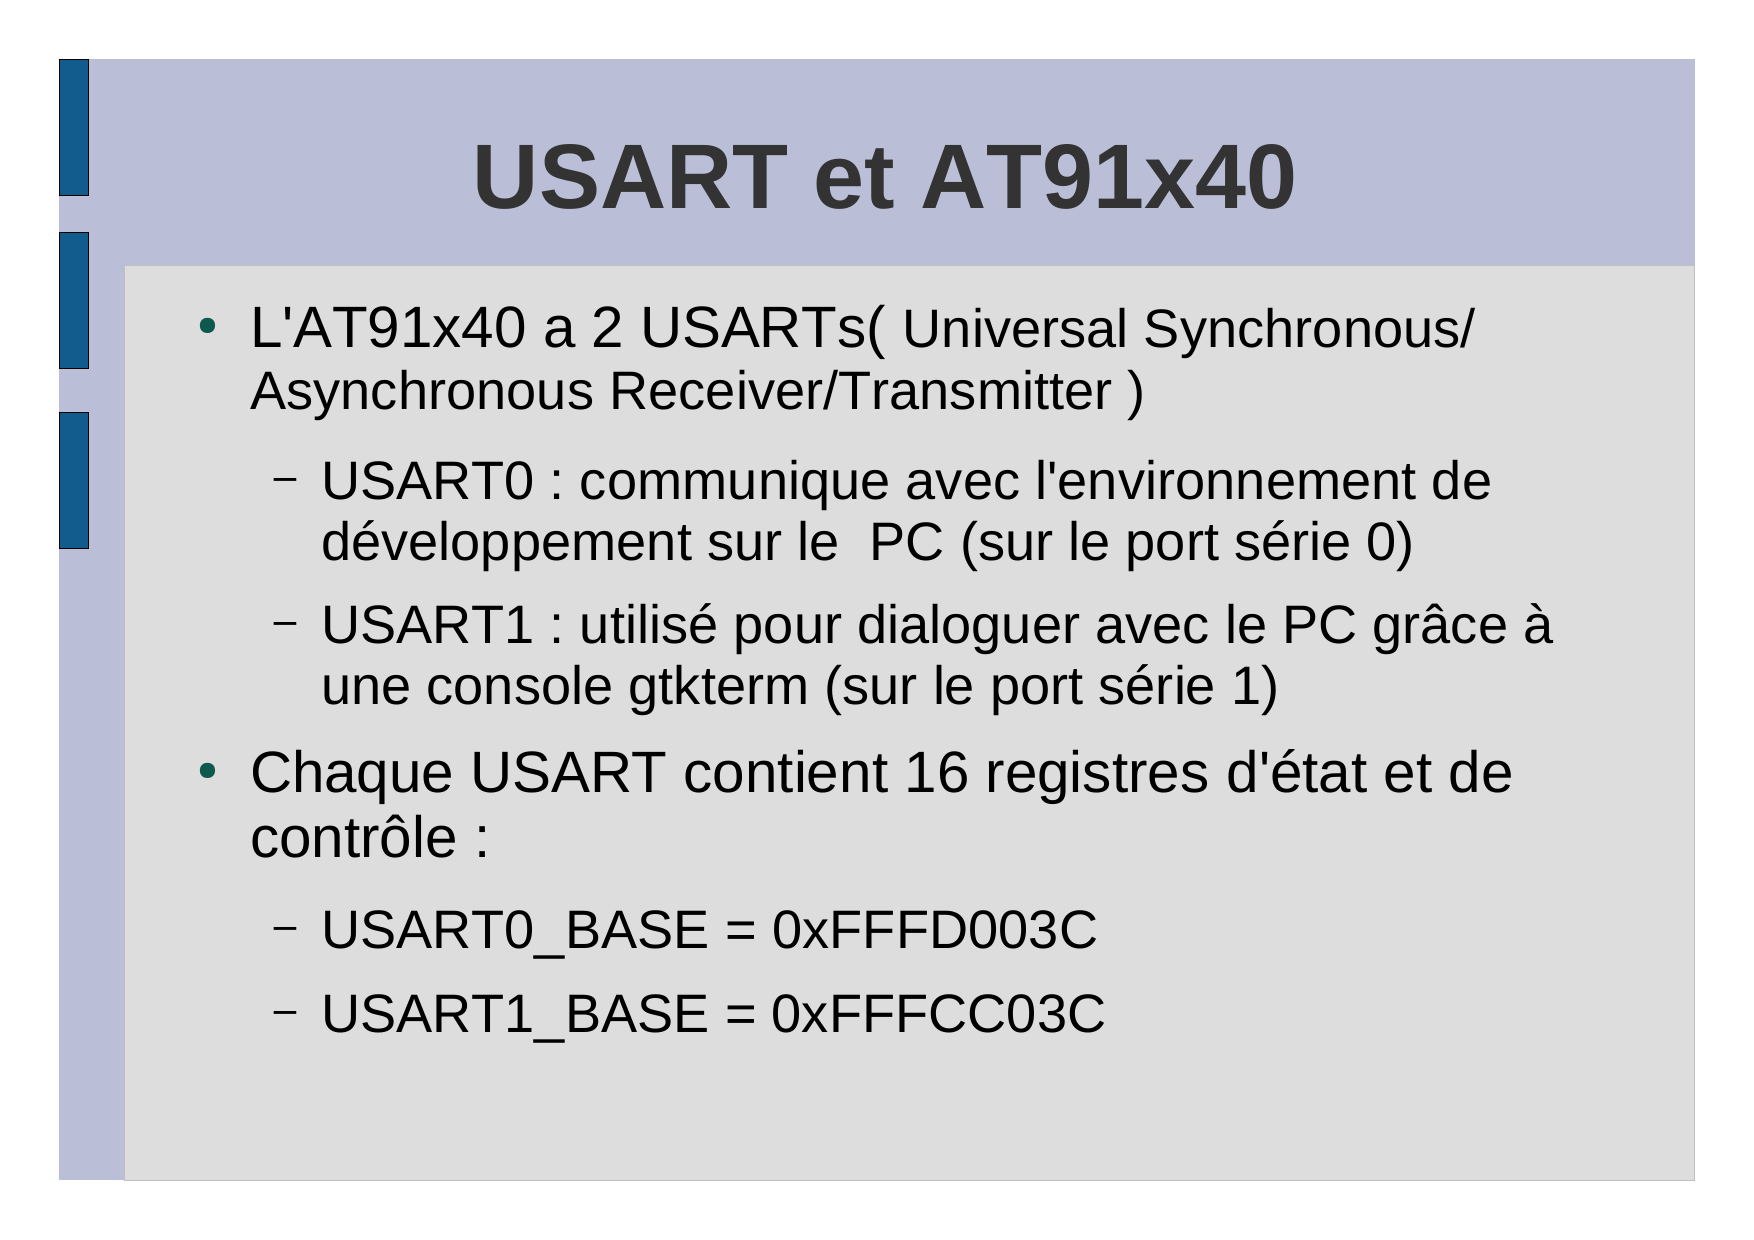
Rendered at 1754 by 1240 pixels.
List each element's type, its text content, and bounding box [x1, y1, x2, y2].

title USART et AT91x40 [118, 88, 1654, 266]
list L'AT91x40 a 2 USARTs( Universal Synchronous/ Asynchronous Receiver/Transmitter ) USART0 : communique avec l'environnement de développement sur le PC (sur le port série 0) USART1 : utilisé pour dialoguer avec le PC grâce à une console gtkterm (sur le port série 1) Chaque USART contient 16 registres d'état et de contrôle : USART0_BASE = 0xFFFD003C USART1_BASE = 0xFFFCC03C [179, 295, 1654, 1093]
